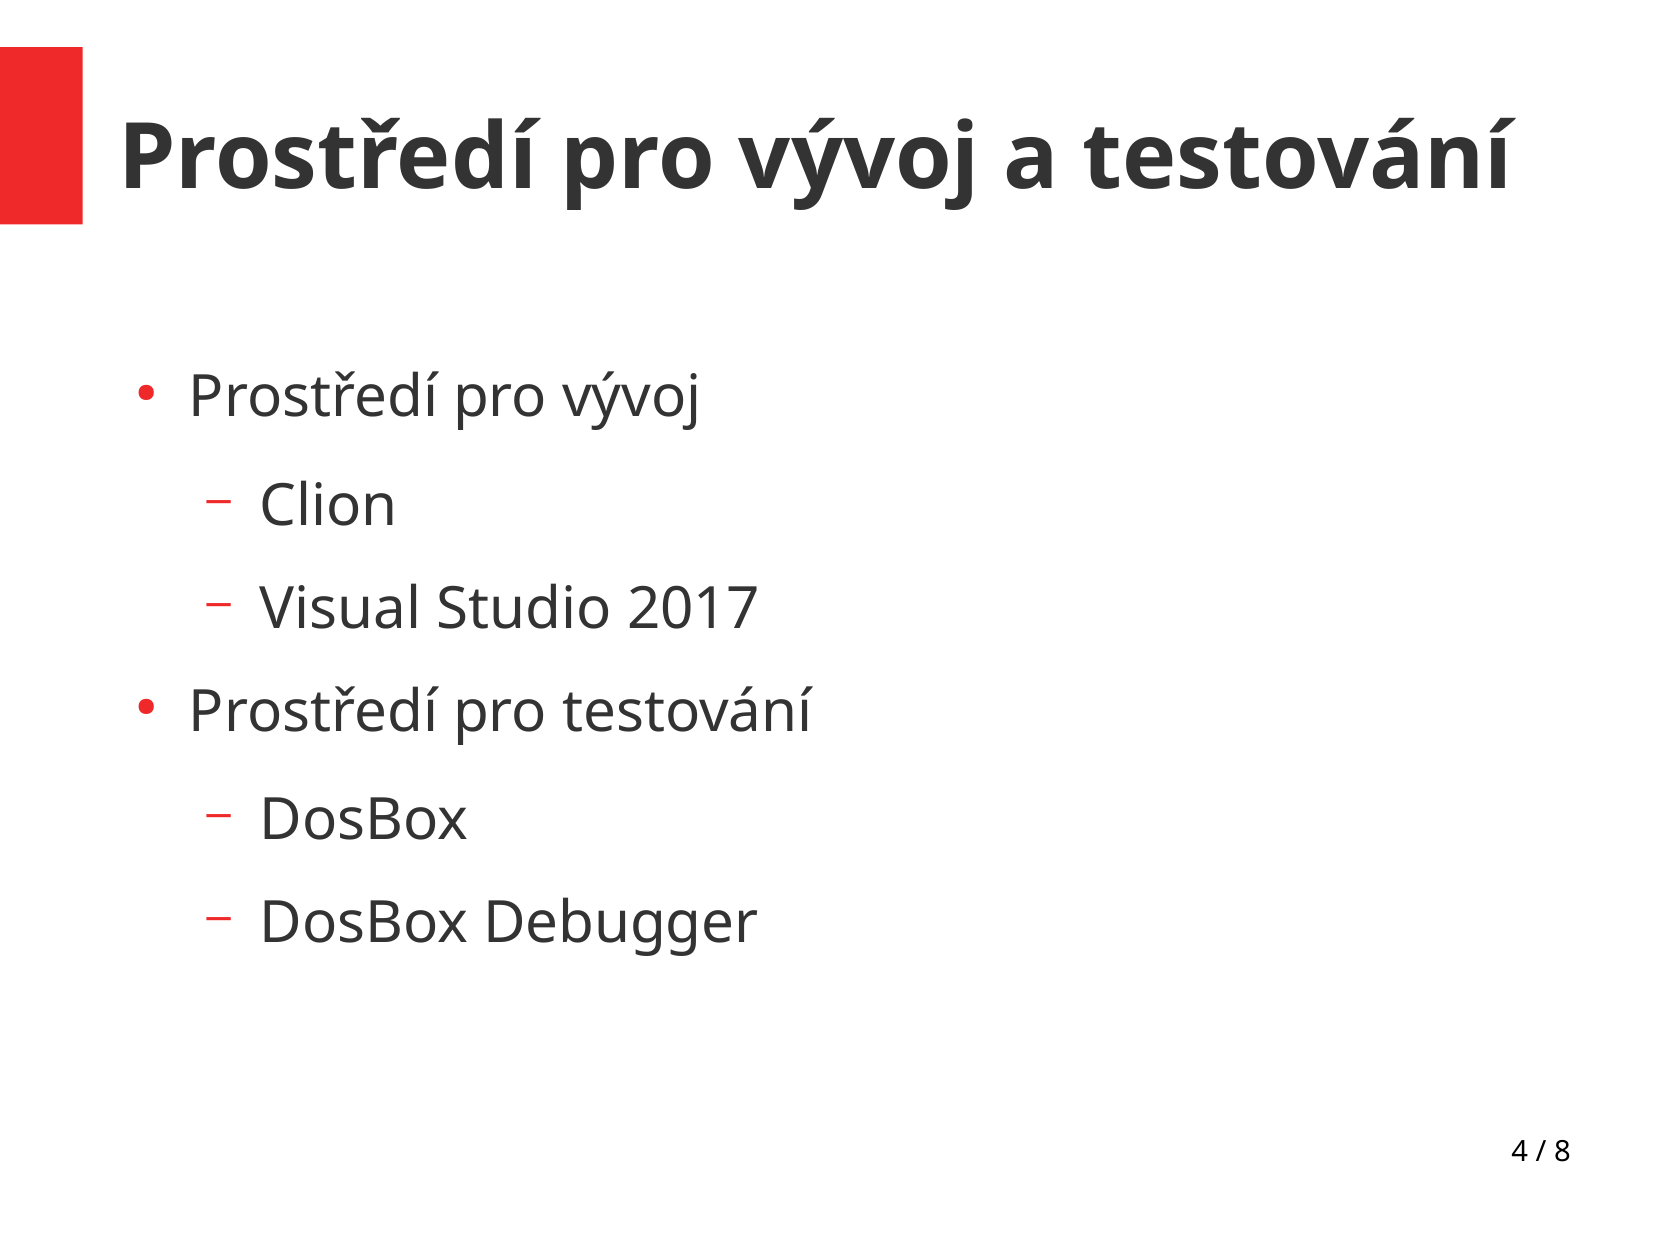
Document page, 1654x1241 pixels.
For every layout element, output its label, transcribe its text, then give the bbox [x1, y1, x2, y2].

list Prostředí pro vývoj Clion Visual Studio 2017 Prostředí pro testování DosBox DosBox Debugger [118, 354, 1536, 1074]
title Prostředí pro vývoj a testování [118, 49, 1571, 257]
